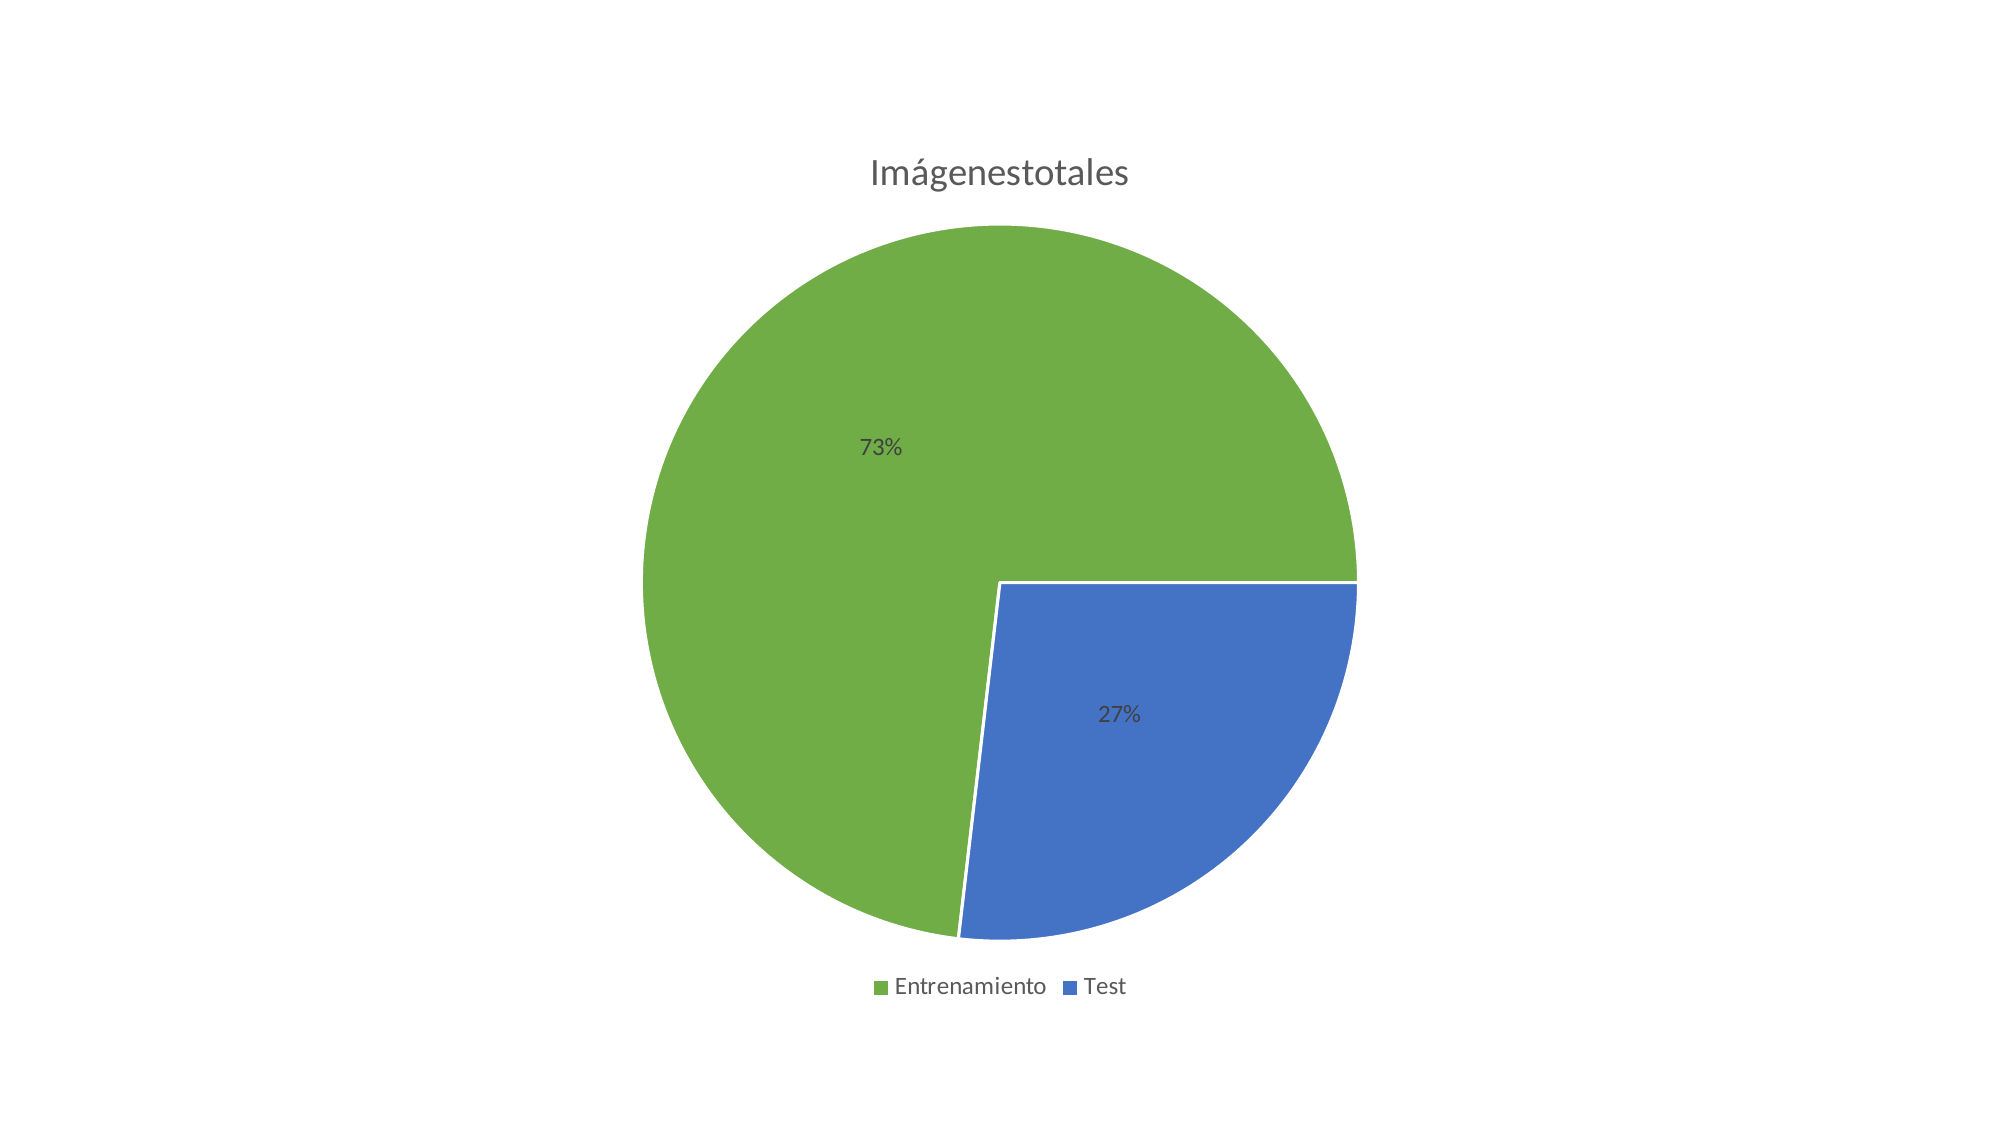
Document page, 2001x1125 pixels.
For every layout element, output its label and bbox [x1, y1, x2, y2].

chart [333, 118, 1667, 1007]
